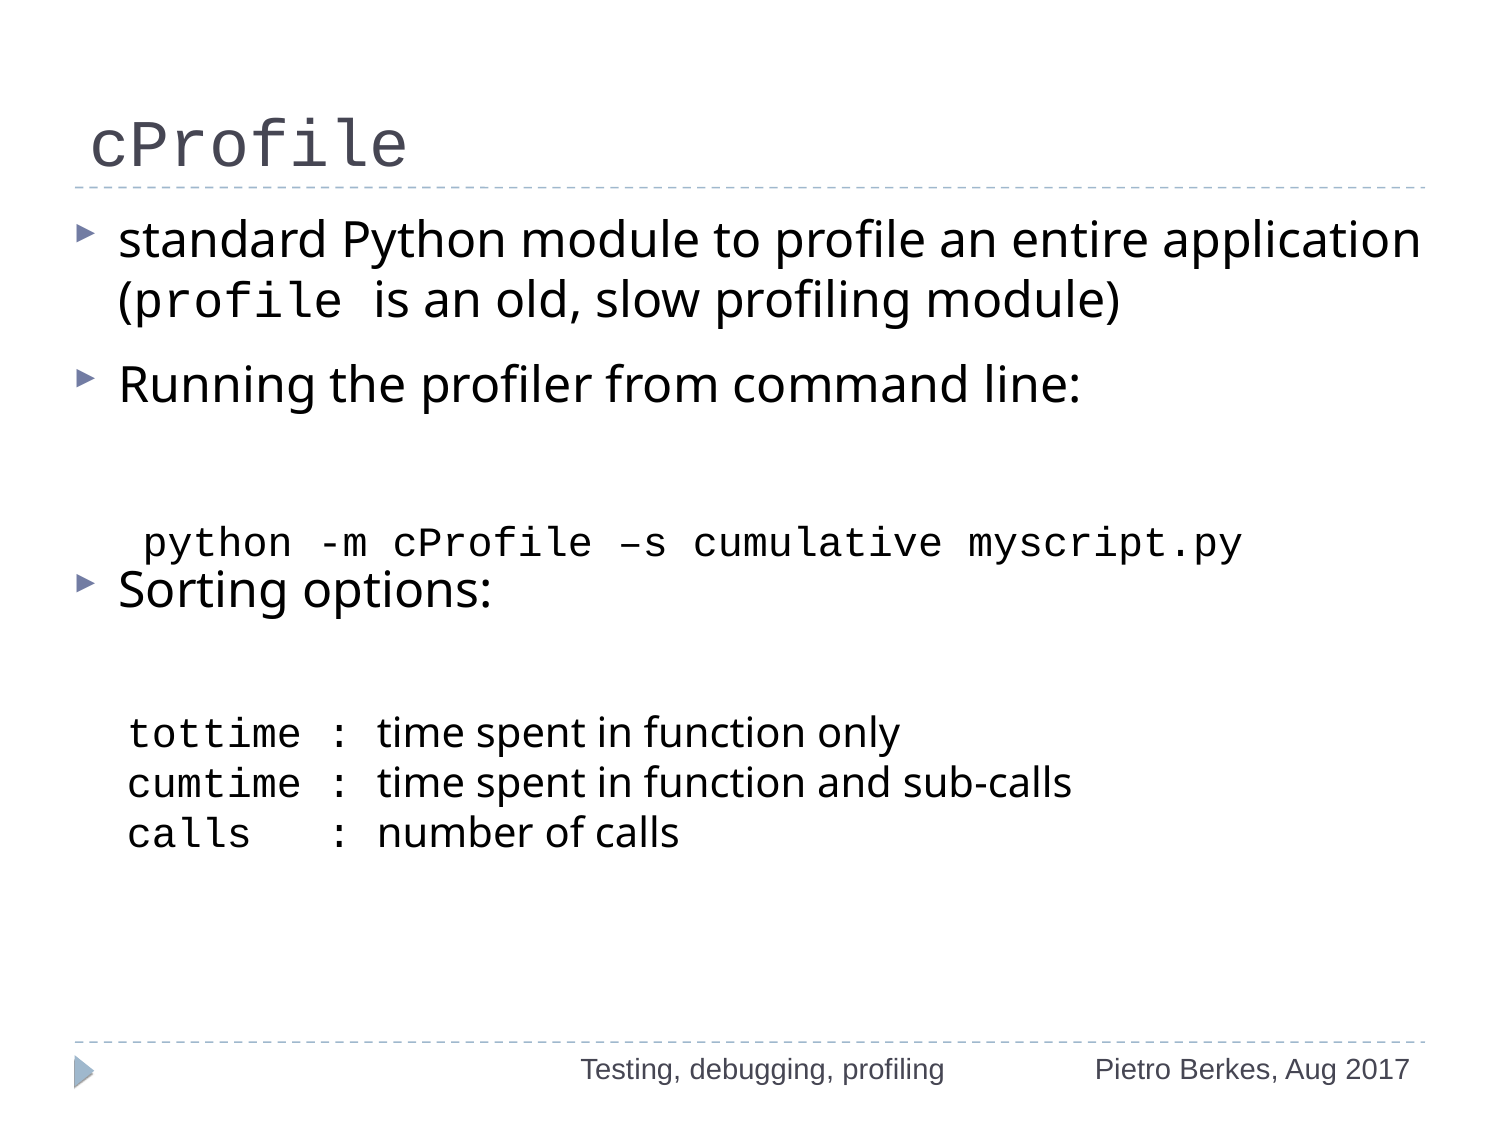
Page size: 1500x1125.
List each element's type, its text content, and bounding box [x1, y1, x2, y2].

footer Testing, debugging, profiling [475, 1042, 1051, 1103]
text_box tottime : time spent in function only cumtime : time spent in function and sub-calls calls : number of calls [112, 698, 1471, 864]
slide_number Pietro Berkes, Aug 2017 [1051, 1042, 1426, 1103]
title cProfile [75, 24, 1425, 188]
list standard Python module to profile an entire application (profile is an old, slow profiling module) Running the profiler from command line: Sorting options: [58, 200, 1465, 1010]
text_box python -m cProfile –s cumulative myscript.py [127, 507, 1458, 573]
